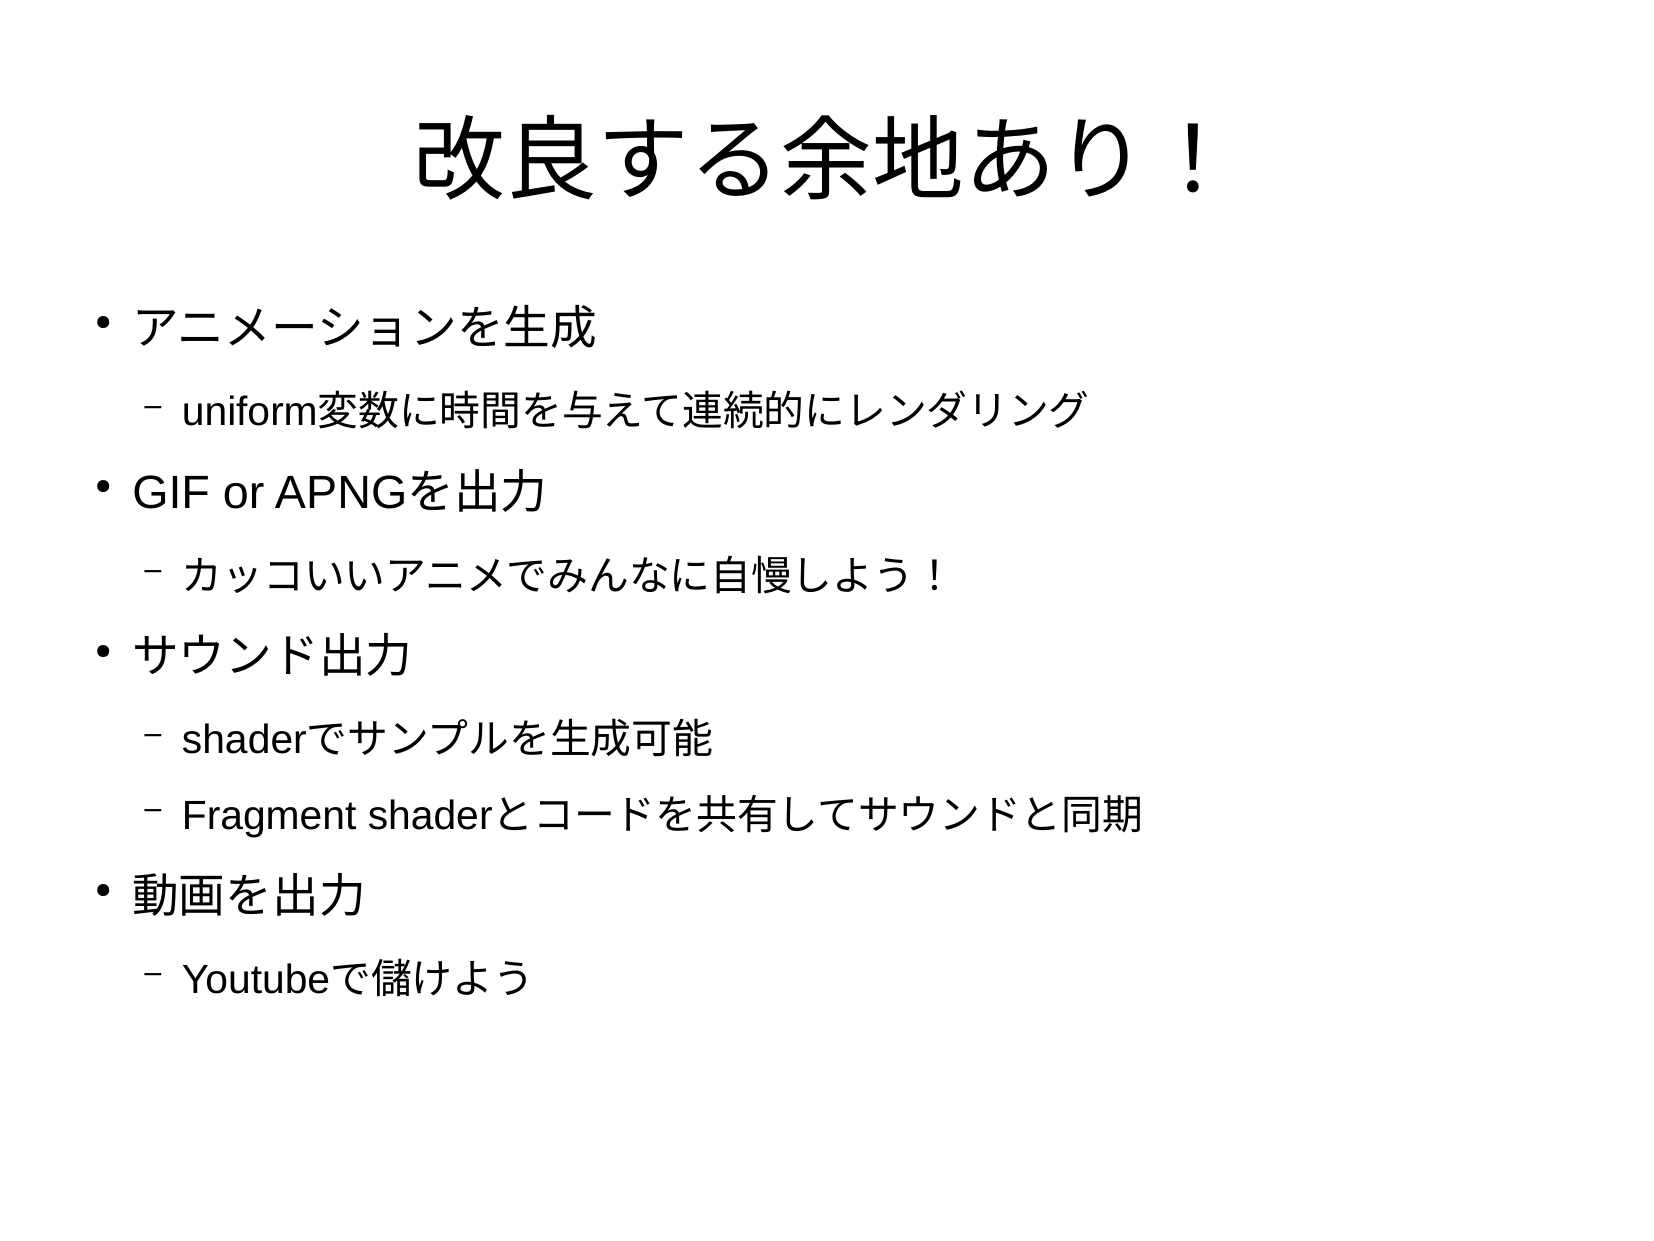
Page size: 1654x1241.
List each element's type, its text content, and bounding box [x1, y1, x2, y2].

title 改良する余地あり！ [82, 49, 1571, 257]
list アニメーションを生成 uniform変数に時間を与えて連続的にレンダリング GIF or APNGを出力 カッコいいアニメでみんなに自慢しよう！ サウンド出力 shaderでサンプルを生成可能 Fragment shaderとコードを共有してサウンドと同期 動画を出力 Youtubeで儲けよう [82, 290, 1571, 1010]
